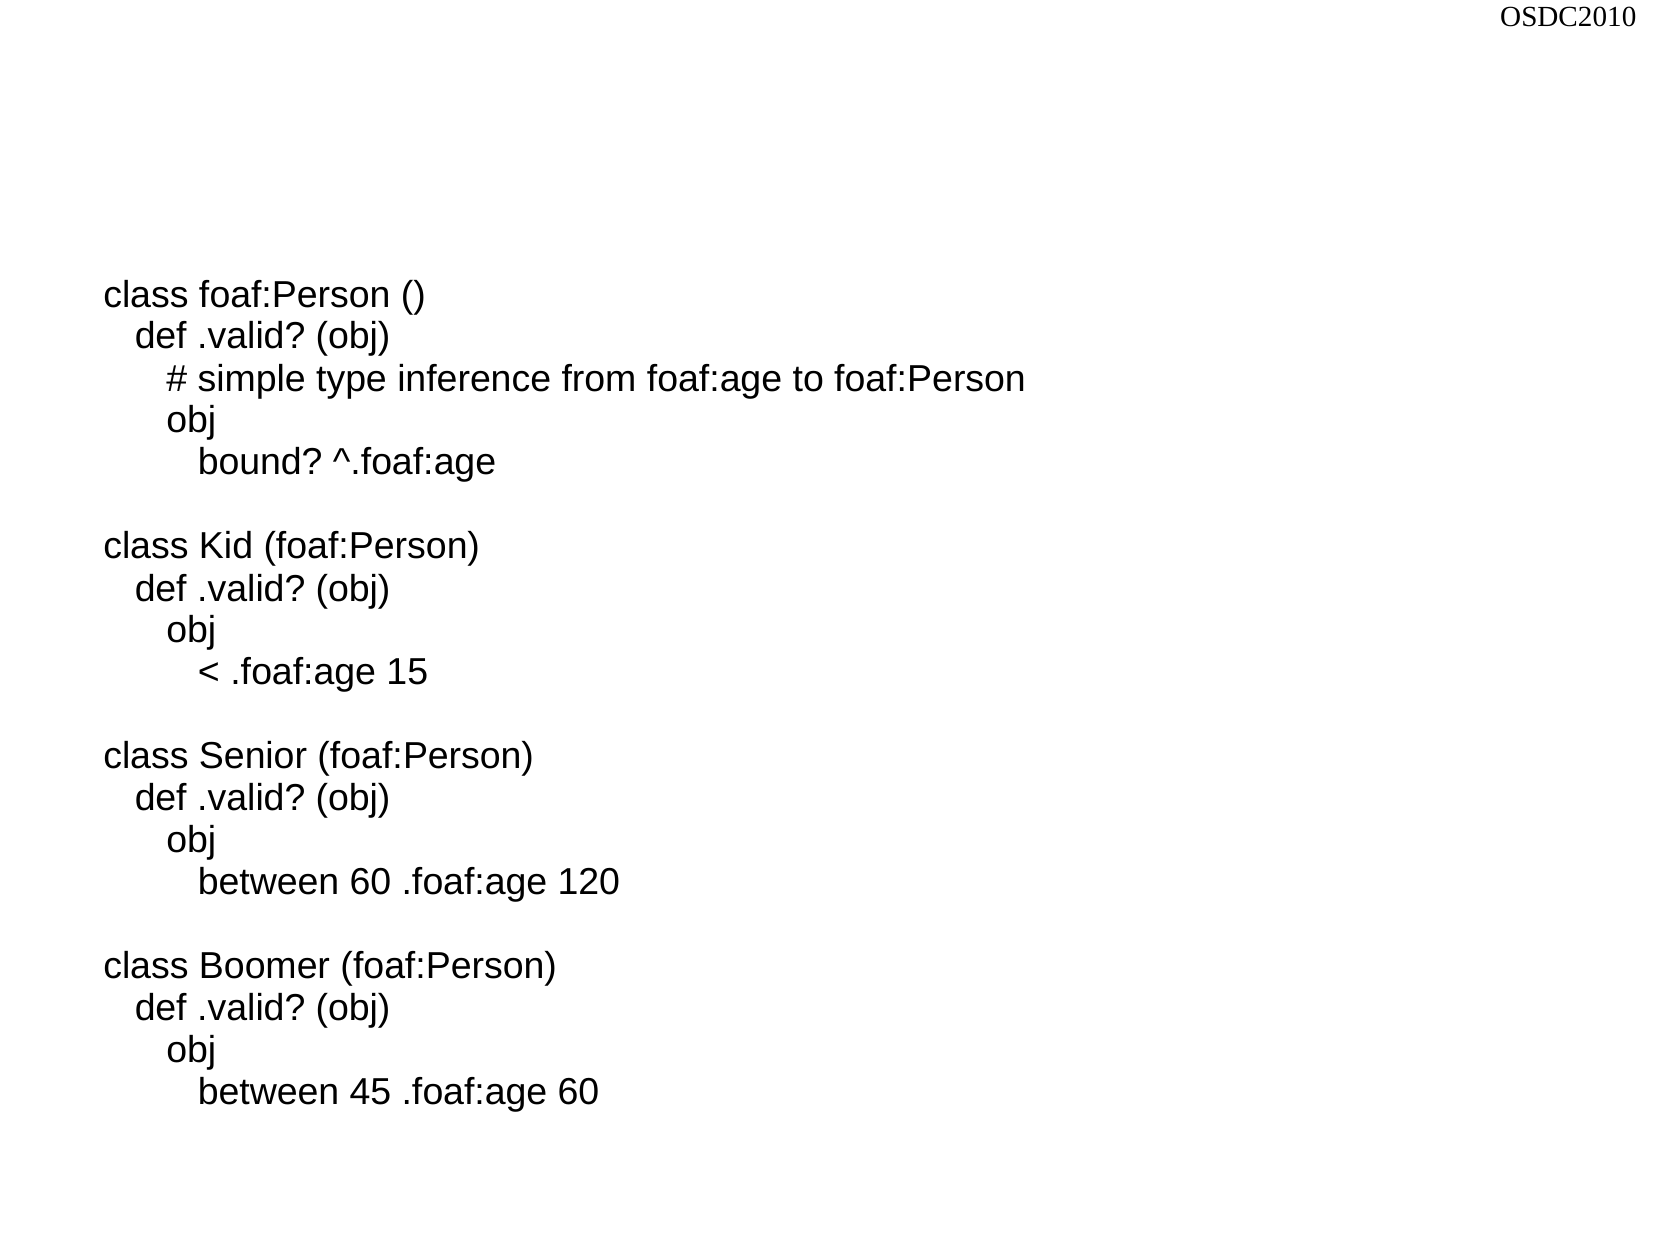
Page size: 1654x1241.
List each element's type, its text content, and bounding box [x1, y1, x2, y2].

text_box class foaf:Person () def .valid? (obj) # simple type inference from foaf:age to foaf:Person obj bound? ^.foaf:age class Kid (foaf:Person) def .valid? (obj) obj < .foaf:age 15 class Senior (foaf:Person) def .valid? (obj) obj between 60 .foaf:age 120 class Boomer (foaf:Person) def .valid? (obj) obj between 45 .foaf:age 60 [88, 265, 1041, 1163]
